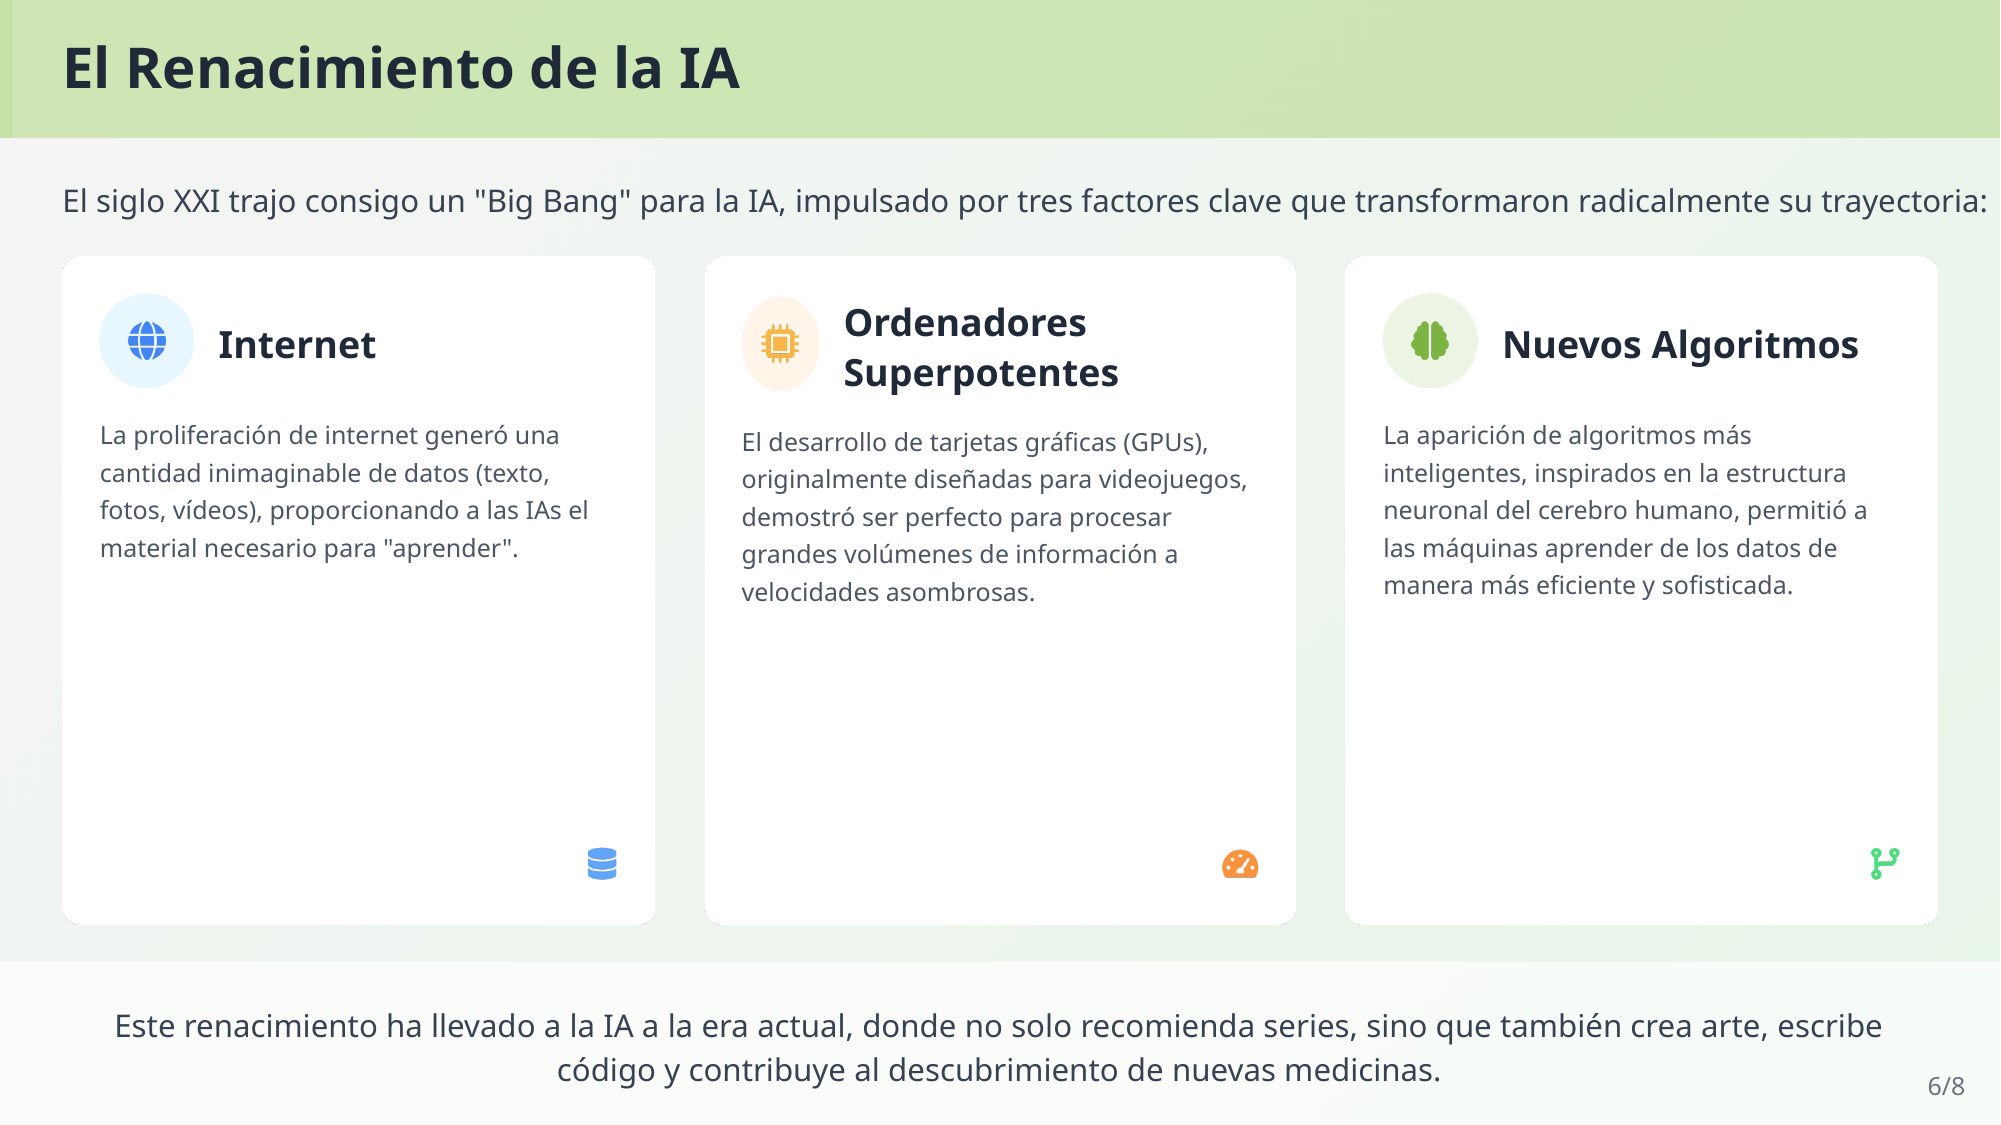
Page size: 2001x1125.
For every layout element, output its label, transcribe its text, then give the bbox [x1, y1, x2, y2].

picture [0, 0, 2000, 1125]
text_box 6/8 [1927, 1062, 1970, 1100]
text_box La aparición de algoritmos más inteligentes, inspirados en la estructura neuronal del cerebro humano, permitió a las máquinas aprender de los datos de manera más eficiente y sofisticada. [1383, 412, 1900, 818]
text_box El Renacimiento de la IA [62, 37, 1938, 100]
text_box Este renacimiento ha llevado a la IA a la era actual, donde no solo recomienda series, sino que también crea arte, escribe código y contribuye al descubrimiento de nuevas medicinas. [62, 999, 1938, 1088]
text_box El desarrollo de tarjetas gráficas (GPUs), originalmente diseñadas para videojuegos, demostró ser perfecto para procesar grandes volúmenes de información a velocidades asombrosas. [741, 418, 1259, 818]
text_box La proliferación de internet generó una cantidad inimaginable de datos (texto, fotos, vídeos), proporcionando a las IAs el material necesario para "aprender". [99, 412, 617, 818]
text_box Nuevos Algoritmos [1502, 315, 1913, 366]
text_box El siglo XXI trajo consigo un "Big Bang" para la IA, impulsado por tres factores clave que transformaron radicalmente su trayectoria: [62, 174, 2000, 219]
text_box Ordenadores Superpotentes [843, 293, 1259, 394]
text_box Internet [218, 315, 384, 366]
